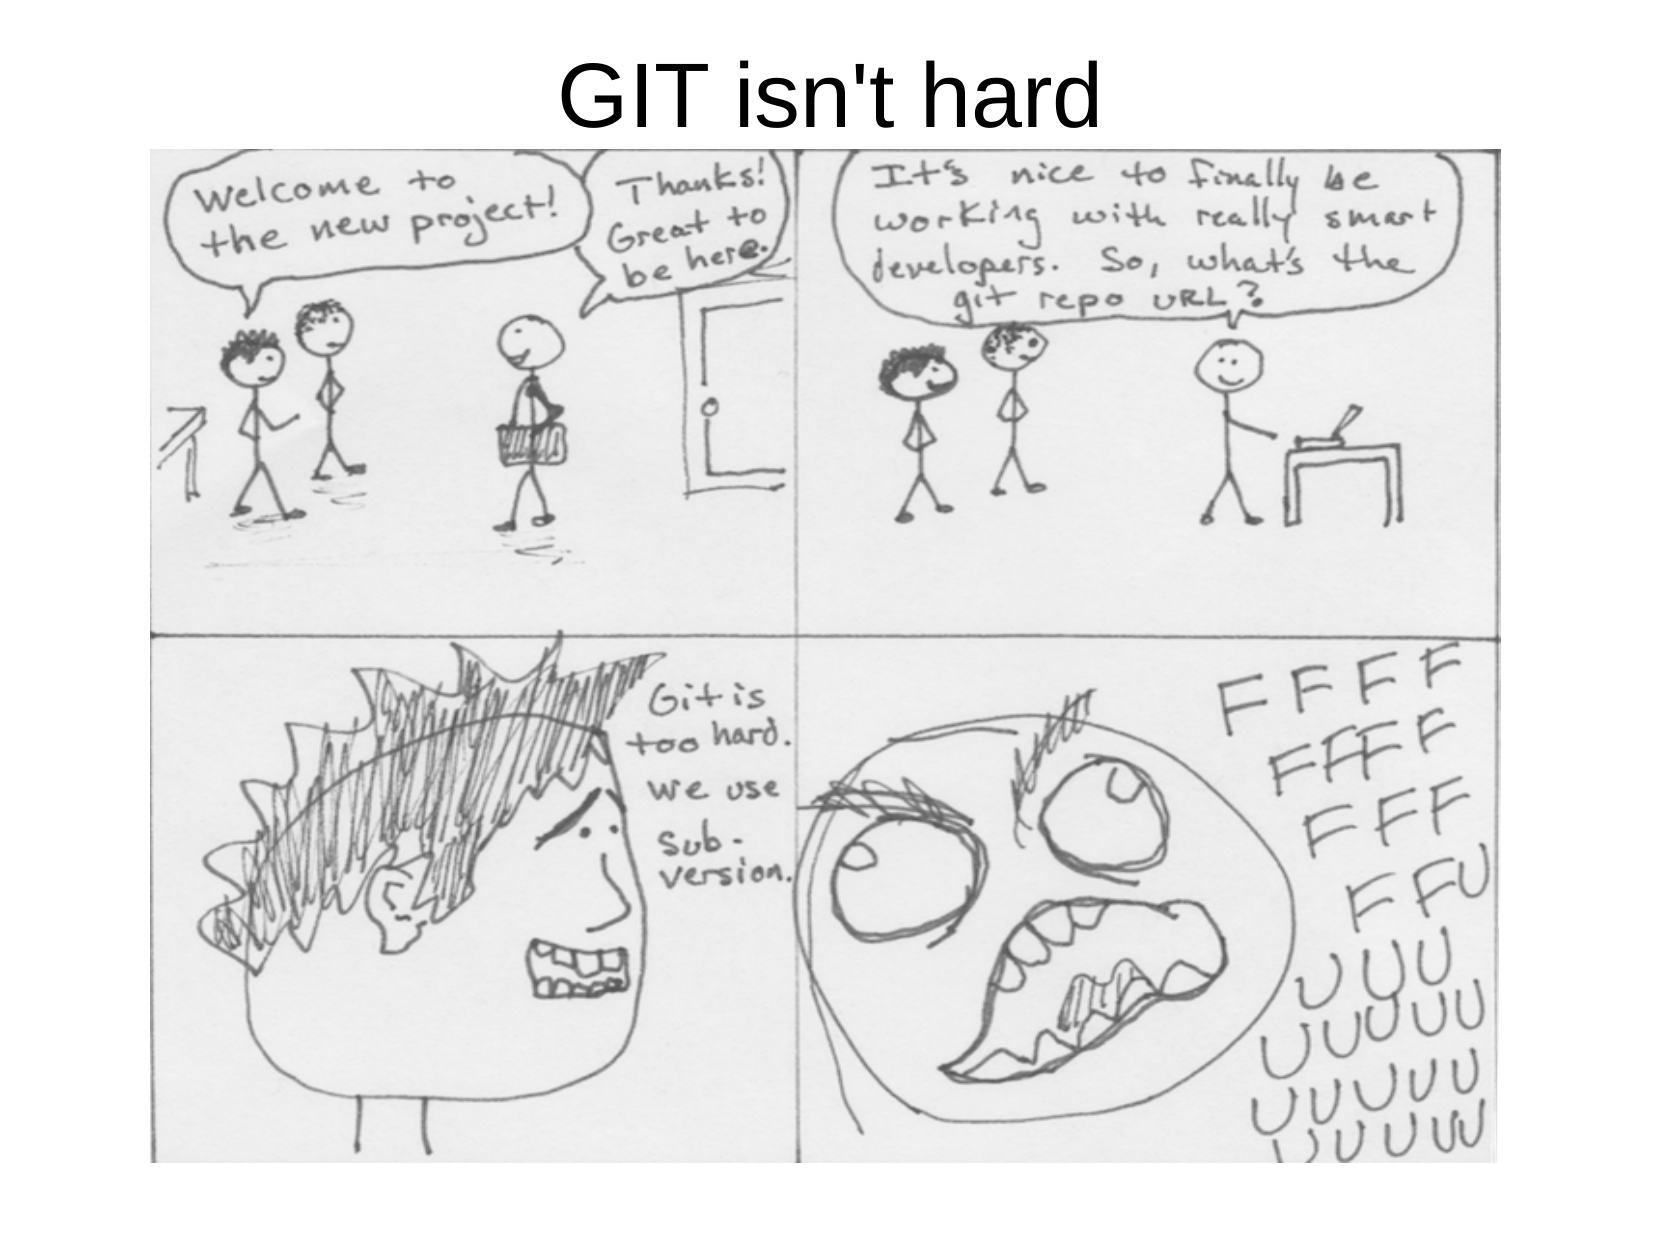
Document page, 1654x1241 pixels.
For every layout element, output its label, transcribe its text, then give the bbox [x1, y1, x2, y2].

title GIT isn't hard [86, 0, 1576, 193]
picture [150, 149, 1501, 1163]
